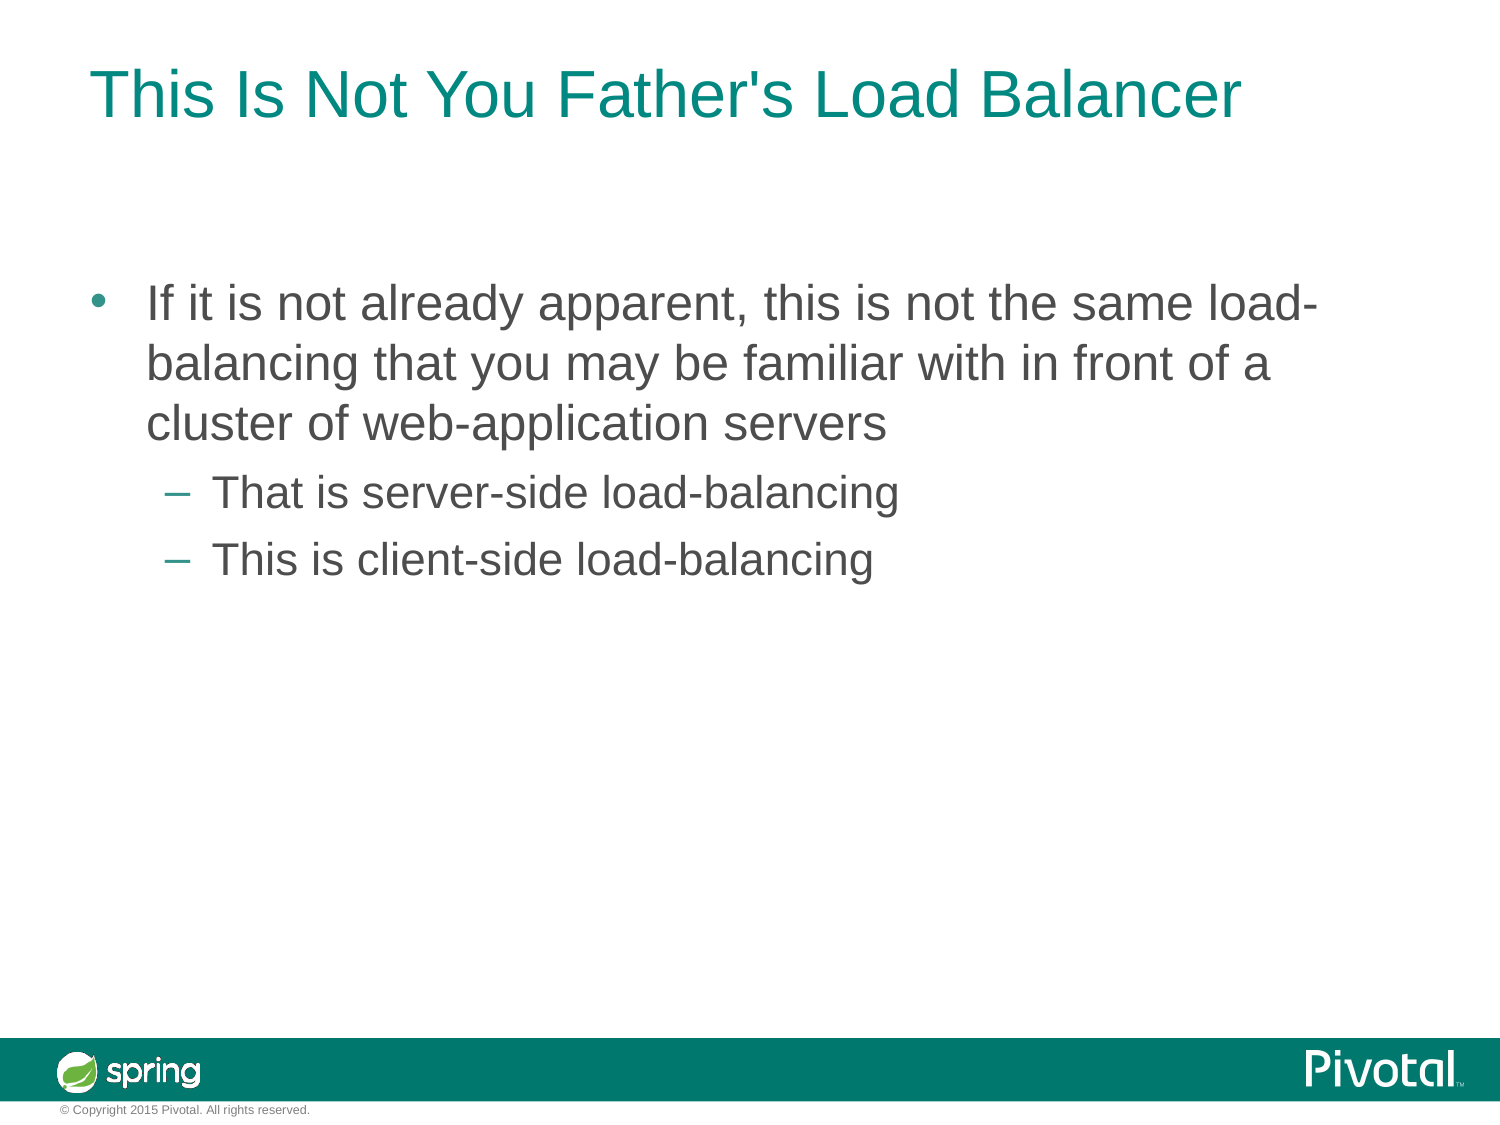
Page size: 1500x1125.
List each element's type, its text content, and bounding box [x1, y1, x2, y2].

picture [1306, 1050, 1464, 1087]
title This Is Not You Father's Load Balancer [75, 37, 1426, 225]
picture [32, 1041, 210, 1103]
list If it is not already apparent, this is not the same load-balancing that you may be familiar with in front of a cluster of web-application servers That is server-side load-balancing This is client-side load-balancing [75, 262, 1426, 1013]
